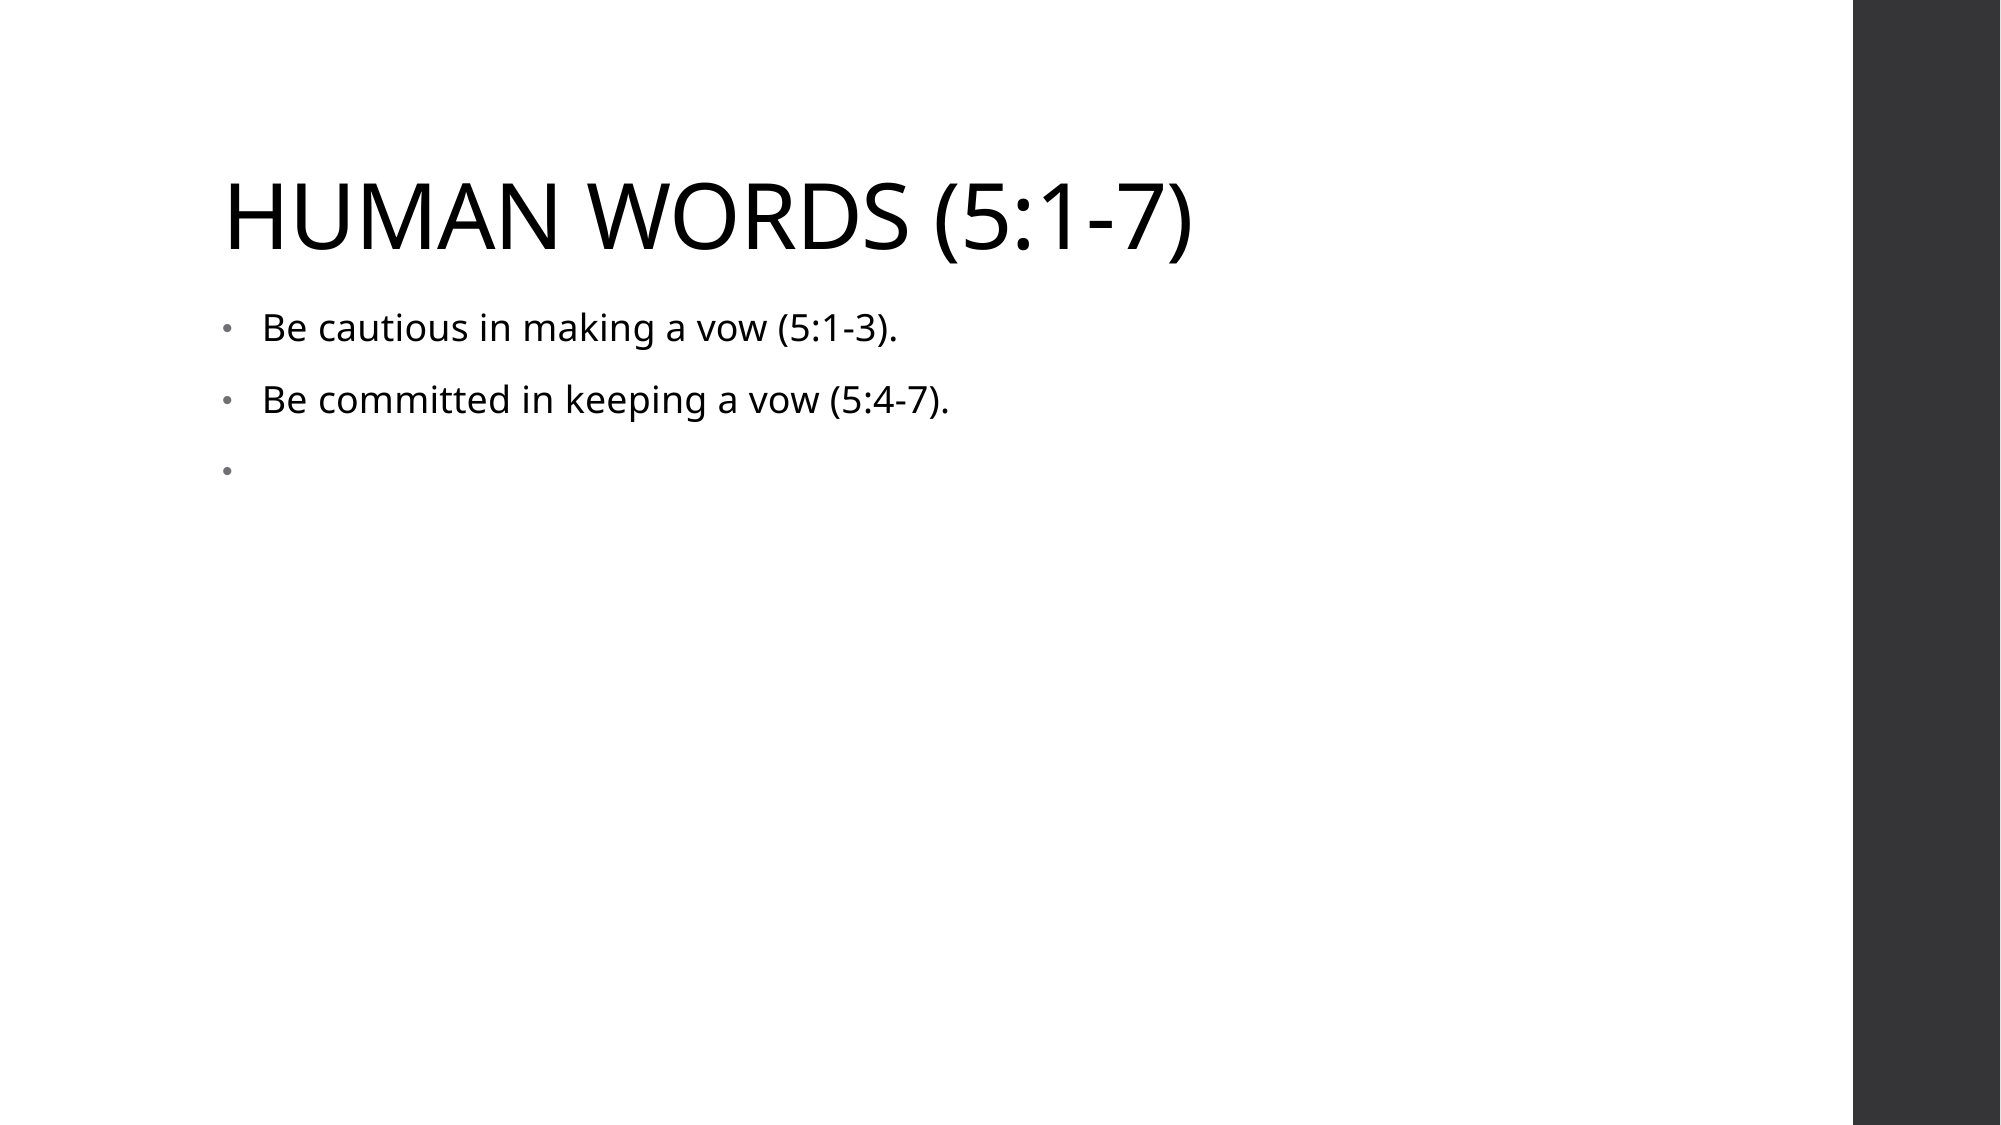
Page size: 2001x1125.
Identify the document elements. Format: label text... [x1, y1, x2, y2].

list Be cautious in making a vow (5:1-3). Be committed in keeping a vow (5:4-7). [206, 299, 1617, 1014]
title HUMAN WORDS (5:1-7) [206, 60, 1797, 278]
